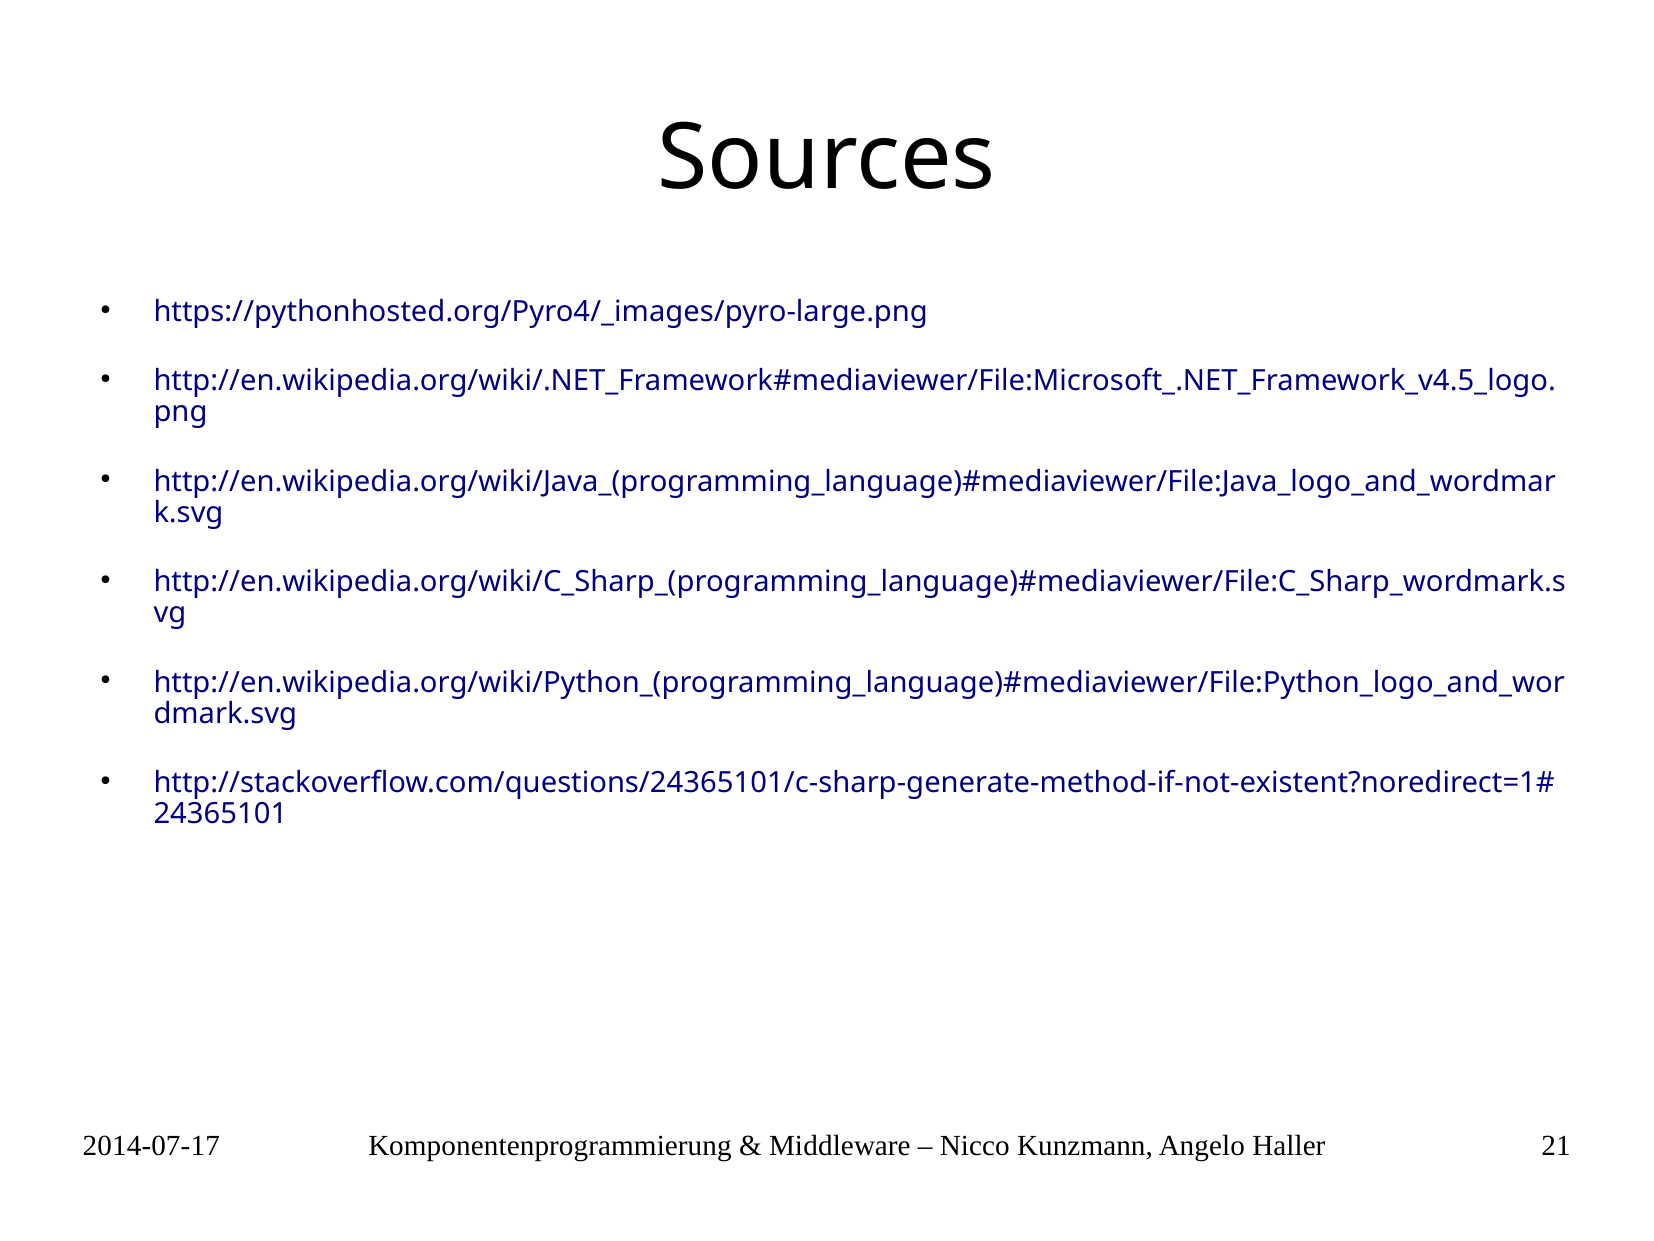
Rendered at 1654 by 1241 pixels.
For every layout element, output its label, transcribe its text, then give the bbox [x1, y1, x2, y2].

list https://pythonhosted.org/Pyro4/_images/pyro-large.png http://en.wikipedia.org/wiki/.NET_Framework#mediaviewer/File:Microsoft_.NET_Framework_v4.5_logo.png http://en.wikipedia.org/wiki/Java_(programming_language)#mediaviewer/File:Java_logo_and_wordmark.svg http://en.wikipedia.org/wiki/C_Sharp_(programming_language)#mediaviewer/File:C_Sharp_wordmark.svg http://en.wikipedia.org/wiki/Python_(programming_language)#mediaviewer/File:Python_logo_and_wordmark.svg http://stackoverflow.com/questions/24365101/c-sharp-generate-method-if-not-existent?noredirect=1#24365101 [82, 290, 1571, 1010]
title Sources [82, 49, 1571, 257]
